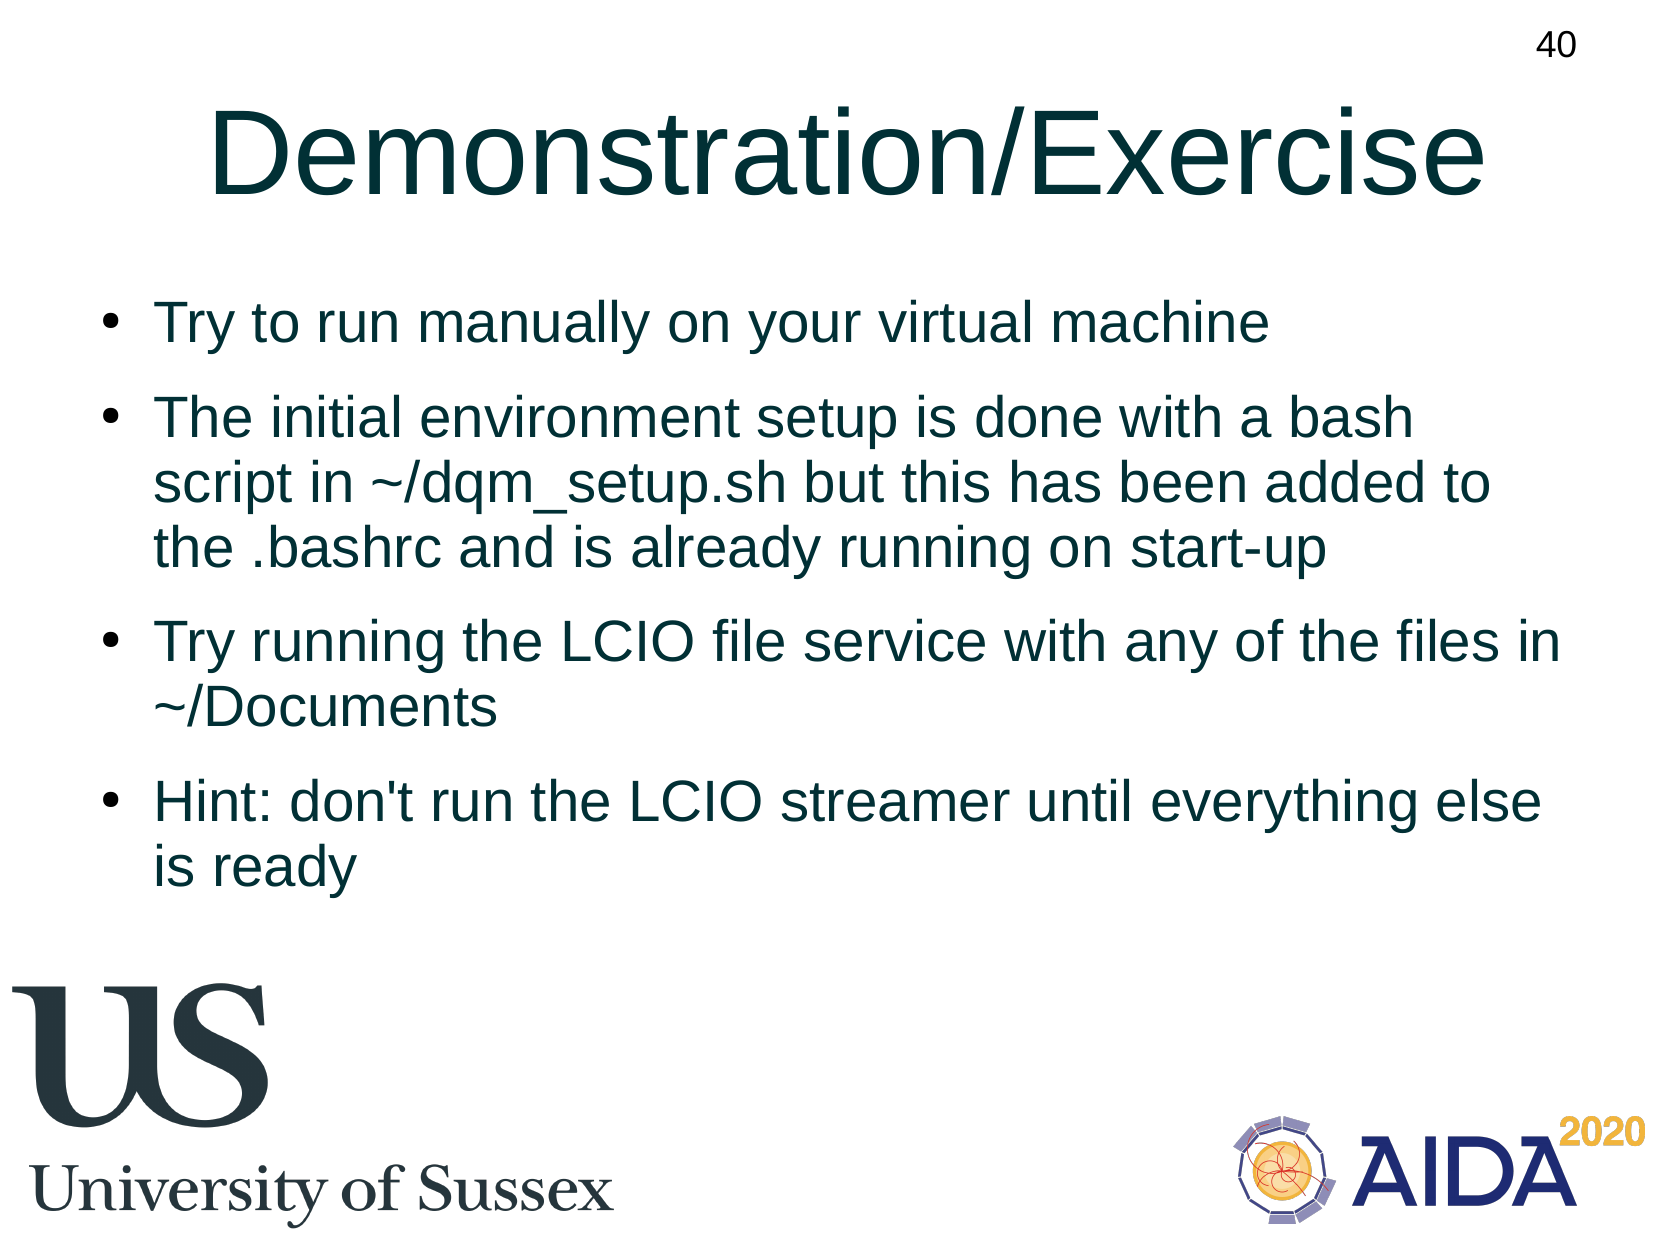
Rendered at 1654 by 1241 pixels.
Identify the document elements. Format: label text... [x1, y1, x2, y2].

text_box <number> [1521, 16, 1654, 84]
title Demonstration/Exercise [82, 49, 1571, 257]
list Try to run manually on your virtual machine The initial environment setup is done with a bash script in ~/dqm_setup.sh but this has been added to the .bashrc and is already running on start-up Try running the LCIO file service with any of the files in ~/Documents Hint: don't run the LCIO streamer until everything else is ready [82, 290, 1571, 957]
picture [1233, 1116, 1645, 1224]
picture [11, 982, 615, 1229]
